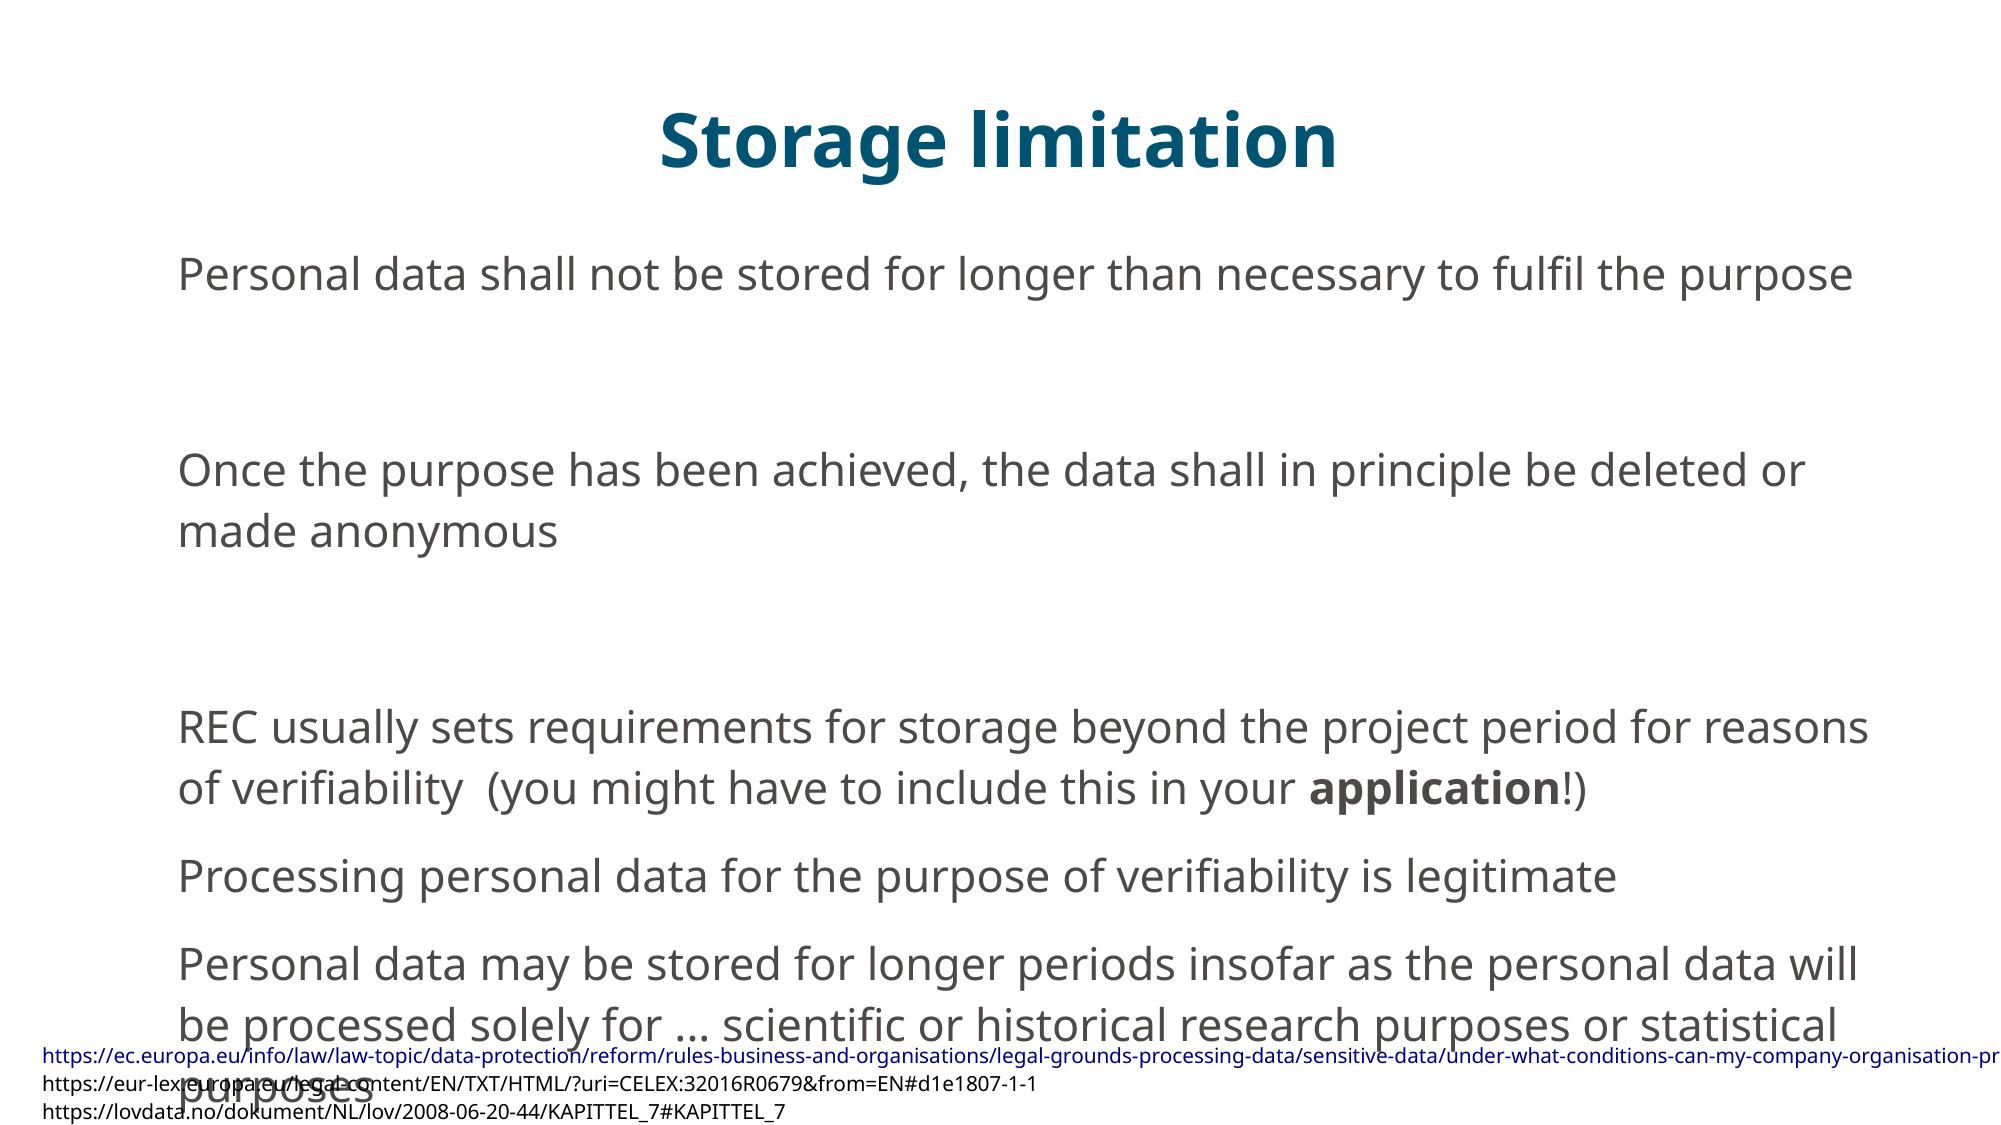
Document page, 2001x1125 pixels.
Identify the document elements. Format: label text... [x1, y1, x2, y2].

text_box https://ec.europa.eu/info/law/law-topic/data-protection/reform/rules-business-and-organisations/legal-grounds-processing-data/sensitive-data/under-what-conditions-can-my-company-organisation-process-sensitive-data_en https://eur-lex.europa.eu/legal-content/EN/TXT/HTML/?uri=CELEX:32016R0679&from=EN#d1e1807-1-1 https://lovdata.no/dokument/NL/lov/2008-06-20-44/KAPITTEL_7#KAPITTEL_7 [27, 1033, 1986, 1125]
list Personal data shall not be stored for longer than necessary to fulfil the purpose Once the purpose has been achieved, the data shall in principle be deleted or made anonymous REC usually sets requirements for storage beyond the project period for reasons of verifiability (you might have to include this in your application!) Processing personal data for the purpose of verifiability is legitimate Personal data may be stored for longer periods insofar as the personal data will be processed solely for ... scientific or historical research purposes or statistical purposes [113, 242, 1914, 1033]
title Storage limitation [99, 44, 1900, 233]
